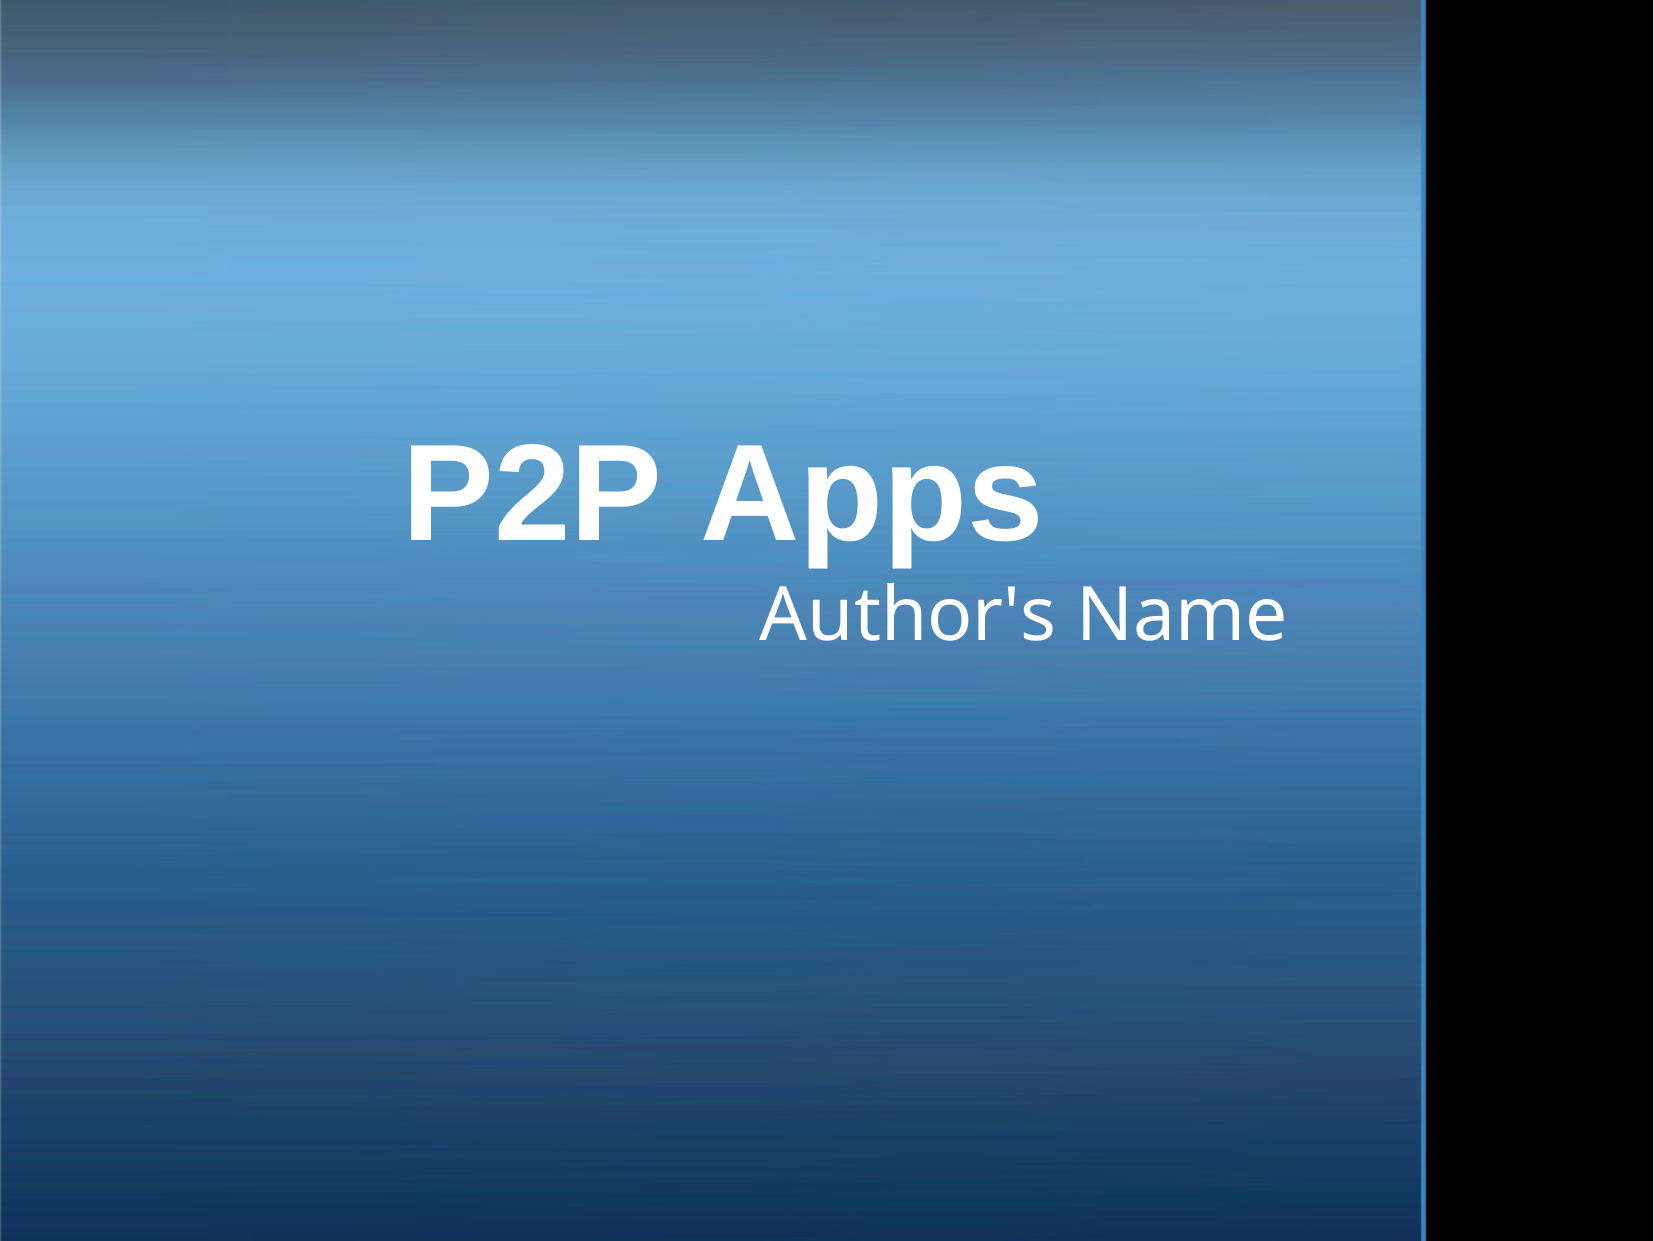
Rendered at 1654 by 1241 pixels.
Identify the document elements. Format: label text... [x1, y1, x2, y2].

picture [0, 0, 1654, 1241]
title Author's Name [344, 568, 1289, 656]
title P2P Apps [0, 388, 1448, 597]
